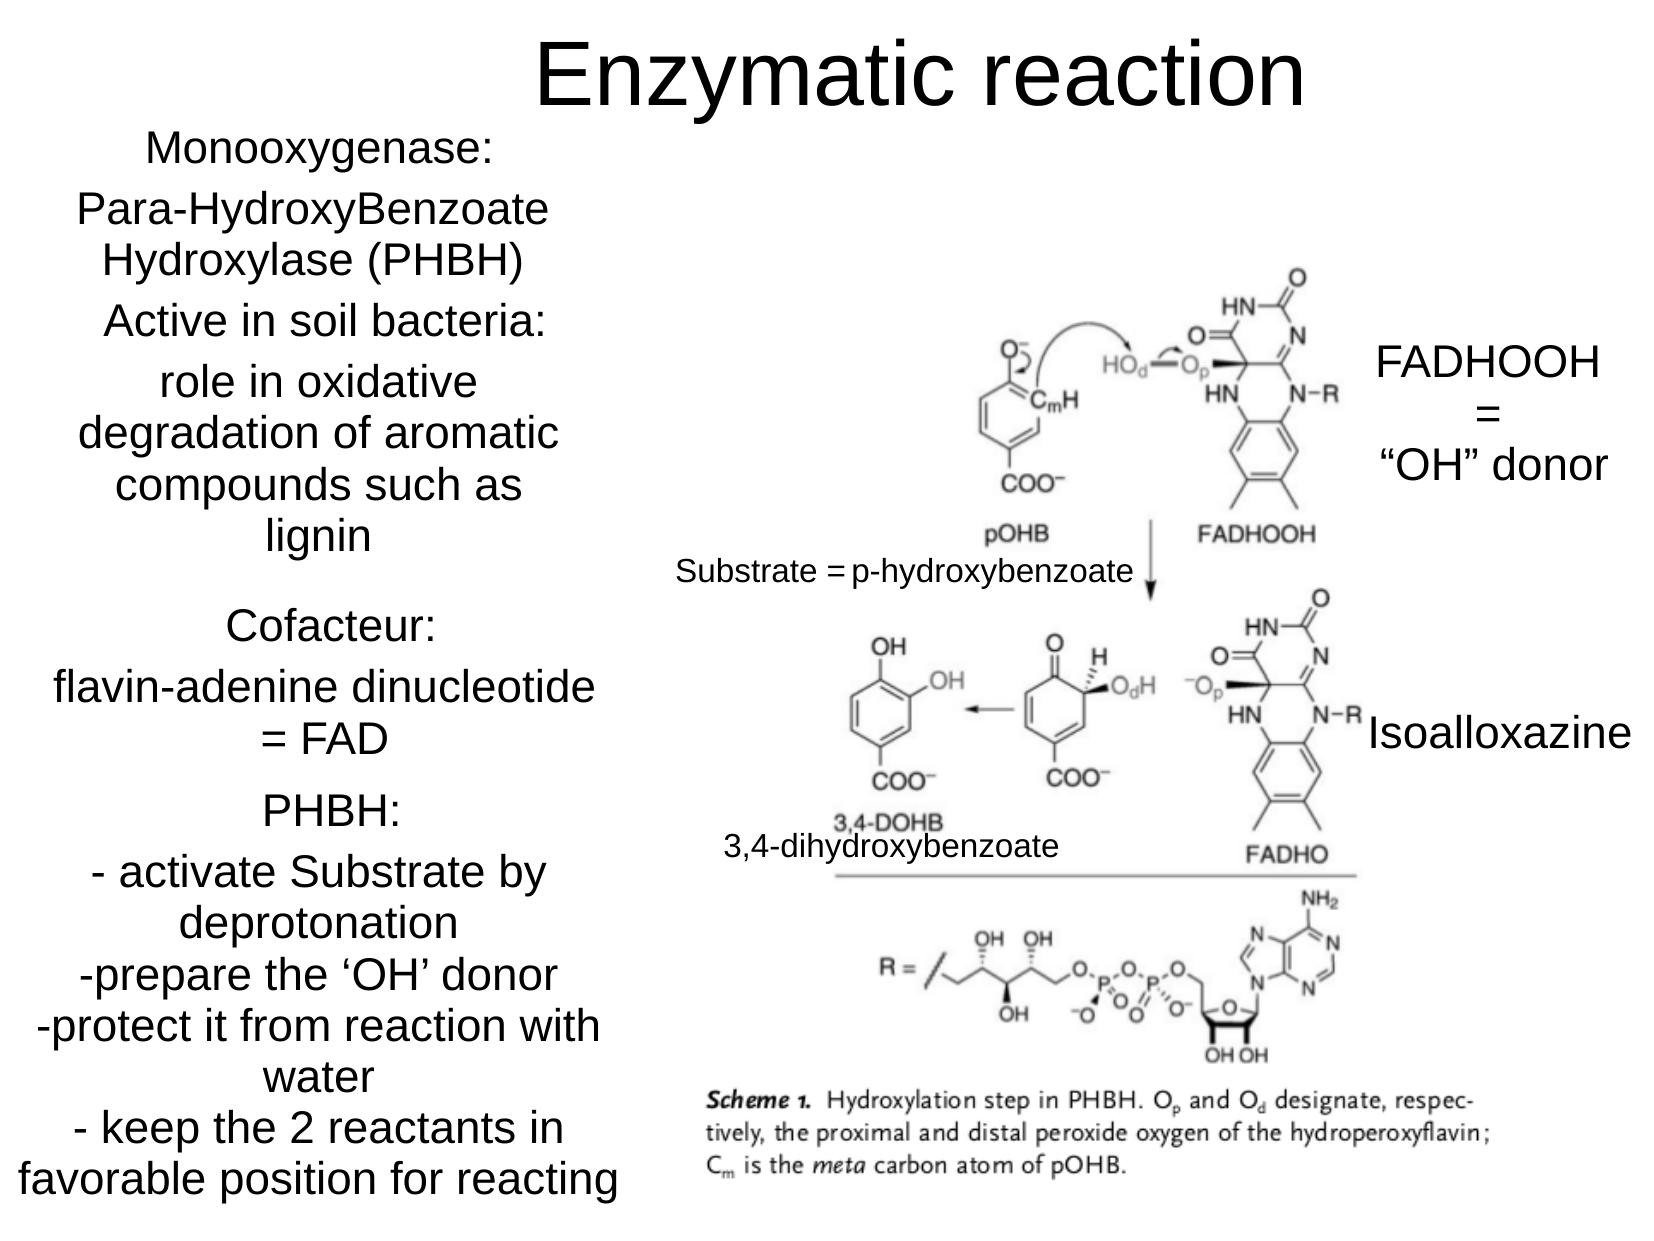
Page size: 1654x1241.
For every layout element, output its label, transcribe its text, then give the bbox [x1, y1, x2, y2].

title FADHOOH = “OH” donor [1181, 224, 1654, 603]
title Substrate = [649, 499, 968, 603]
title Monooxygenase: Para-HydroxyBenzoate Hydroxylase (PHBH) [5, 0, 621, 367]
title Cofacteur: flavin-adenine dinucleotide = FAD [17, 472, 632, 851]
title 3,4-dihydroxybenzoate [697, 755, 1087, 896]
title Isoalloxazine [1192, 603, 1654, 922]
title Enzymatic reaction [621, 0, 1654, 178]
title Active in soil bacteria: role in oxidative degradation of aromatic compounds such as lignin [64, 165, 573, 650]
picture [648, 236, 1501, 1194]
title p-hydroxybenzoate [968, 499, 1144, 603]
title PHBH: - activate Substrate by deprotonation -prepare the ‘OH’ donor -protect it from reaction with water - keep the 2 reactants in favorable position for reacting [11, 743, 626, 1205]
